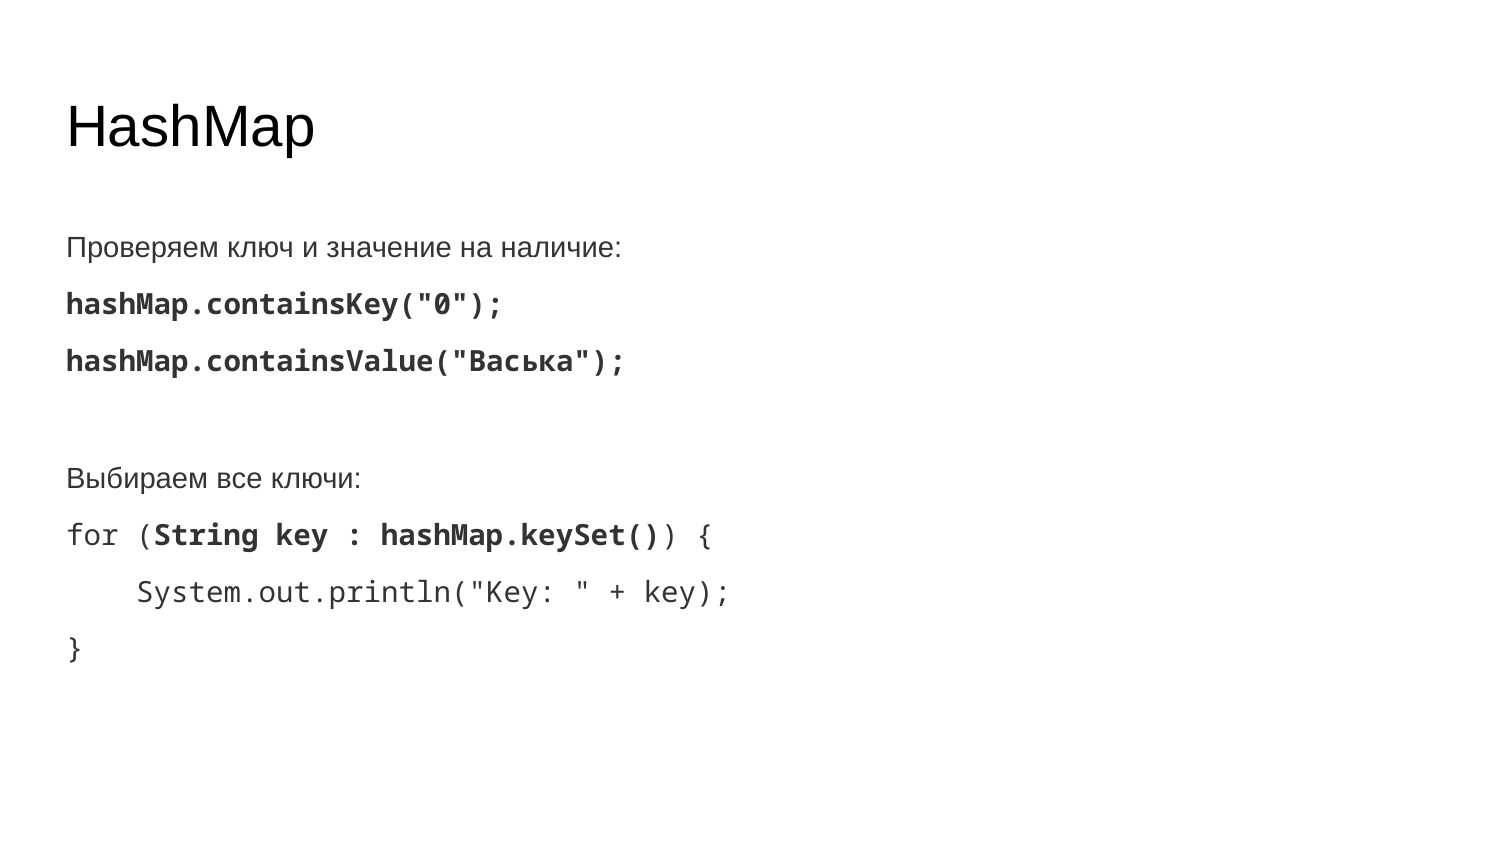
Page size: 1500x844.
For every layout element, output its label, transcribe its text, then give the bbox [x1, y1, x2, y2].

text_box Проверяем ключ и значение на наличие: hashMap.containsKey("0"); hashMap.containsValue("Васька"); Выбираем все ключи: for (String key : hashMap.keySet()) { System.out.println("Key: " + key); } [51, 191, 969, 821]
title HashMap [51, 72, 1449, 167]
